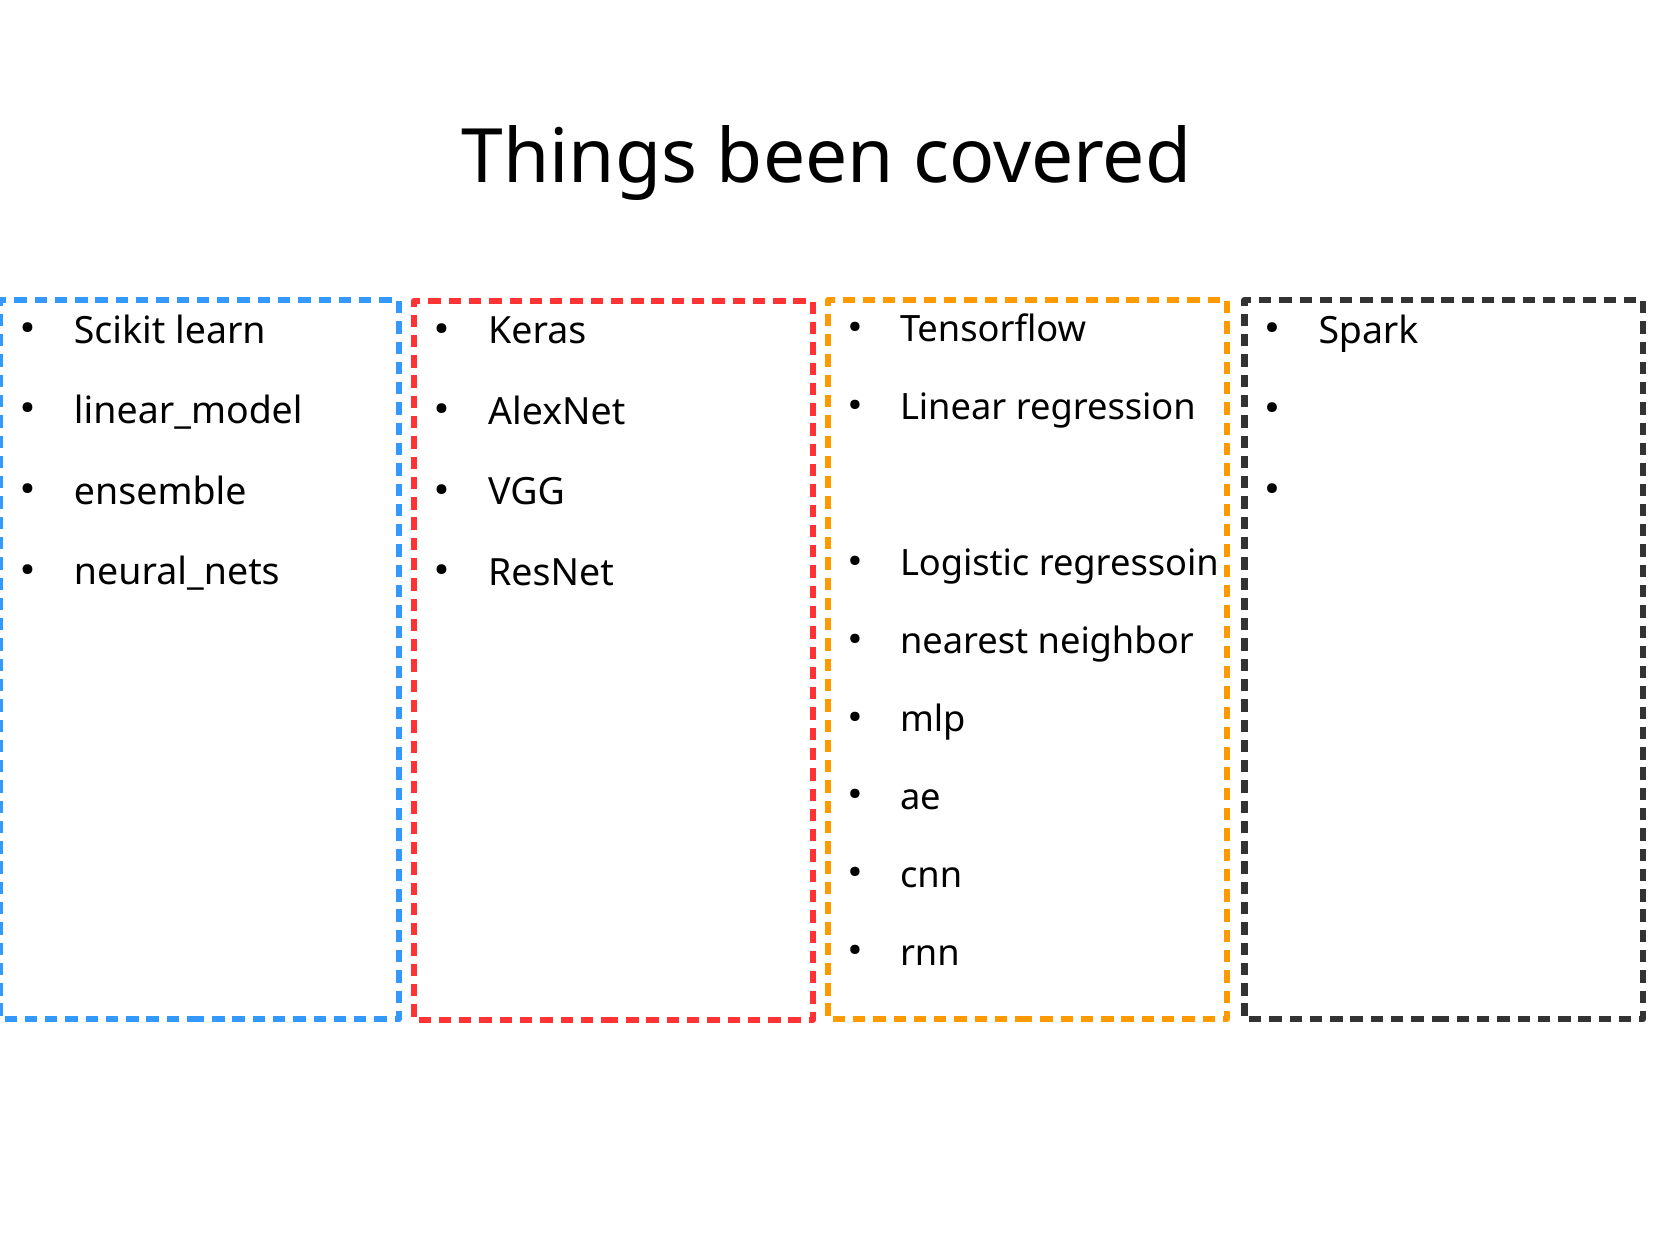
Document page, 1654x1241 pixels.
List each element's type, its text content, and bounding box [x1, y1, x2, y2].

list Tensorflow Linear regression Logistic regressoin nearest neighbor mlp ae cnn rnn [828, 300, 1227, 1020]
list Scikit learn linear_model ensemble neural_nets [0, 300, 399, 1020]
title Things been covered [82, 49, 1571, 257]
list Spark [1244, 300, 1644, 1020]
list Keras AlexNet VGG ResNet [414, 300, 813, 1021]
